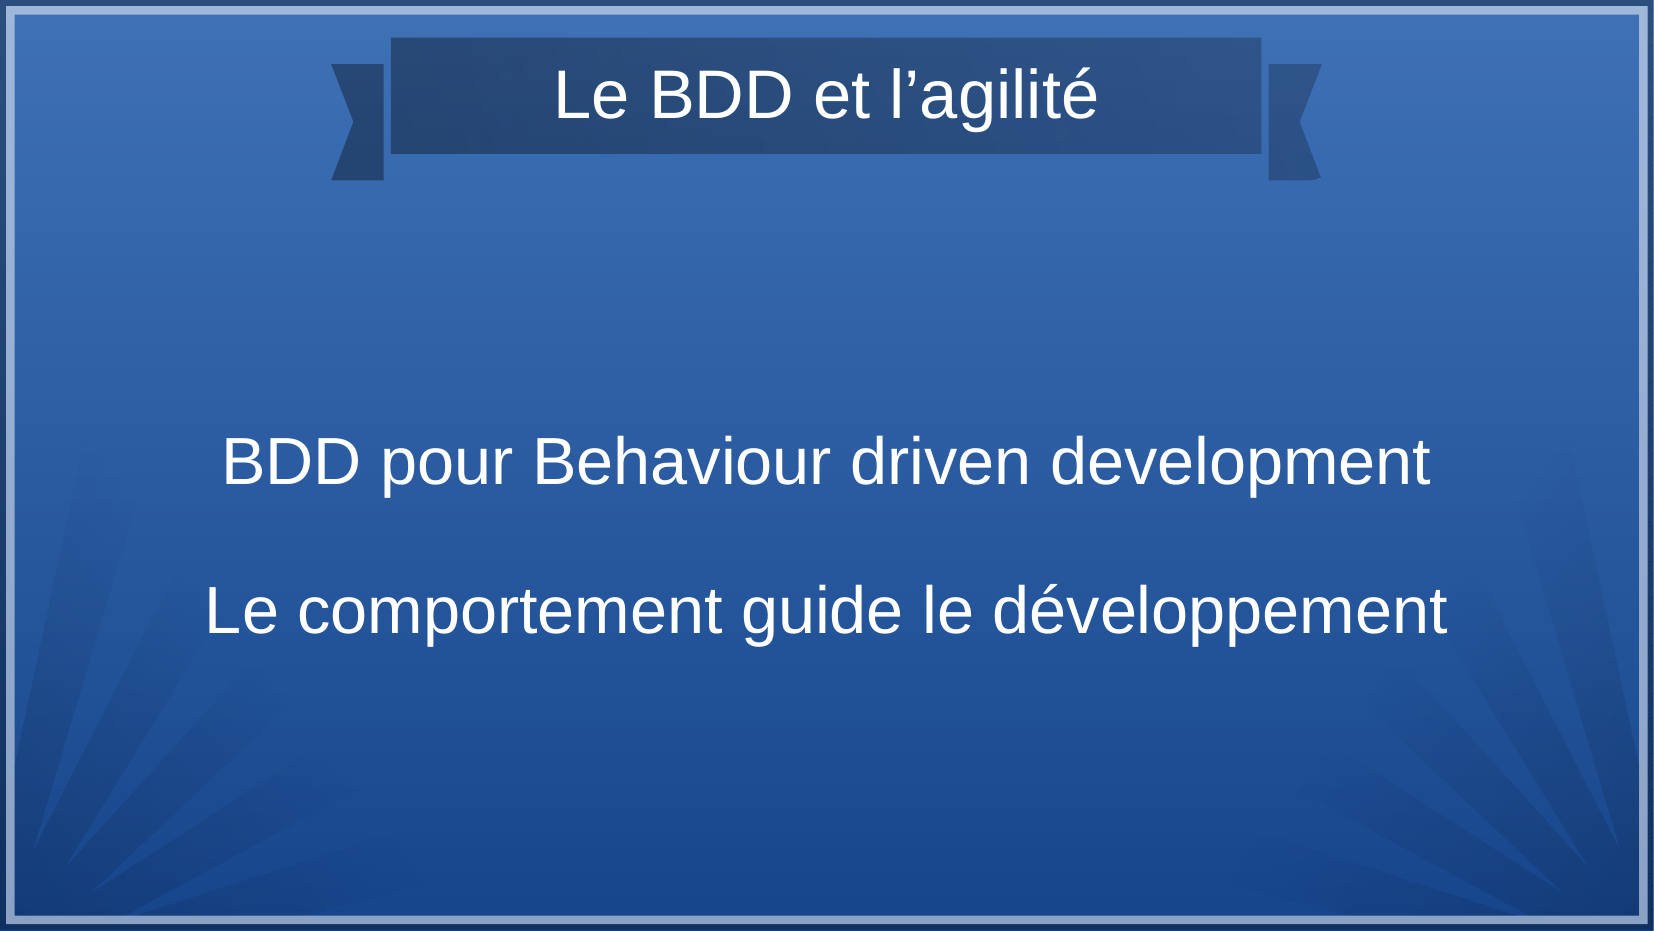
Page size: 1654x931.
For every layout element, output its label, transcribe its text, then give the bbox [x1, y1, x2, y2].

subtitle BDD pour Behaviour driven development Le comportement guide le développement [82, 224, 1571, 848]
title Le BDD et l’agilité [389, 35, 1264, 154]
